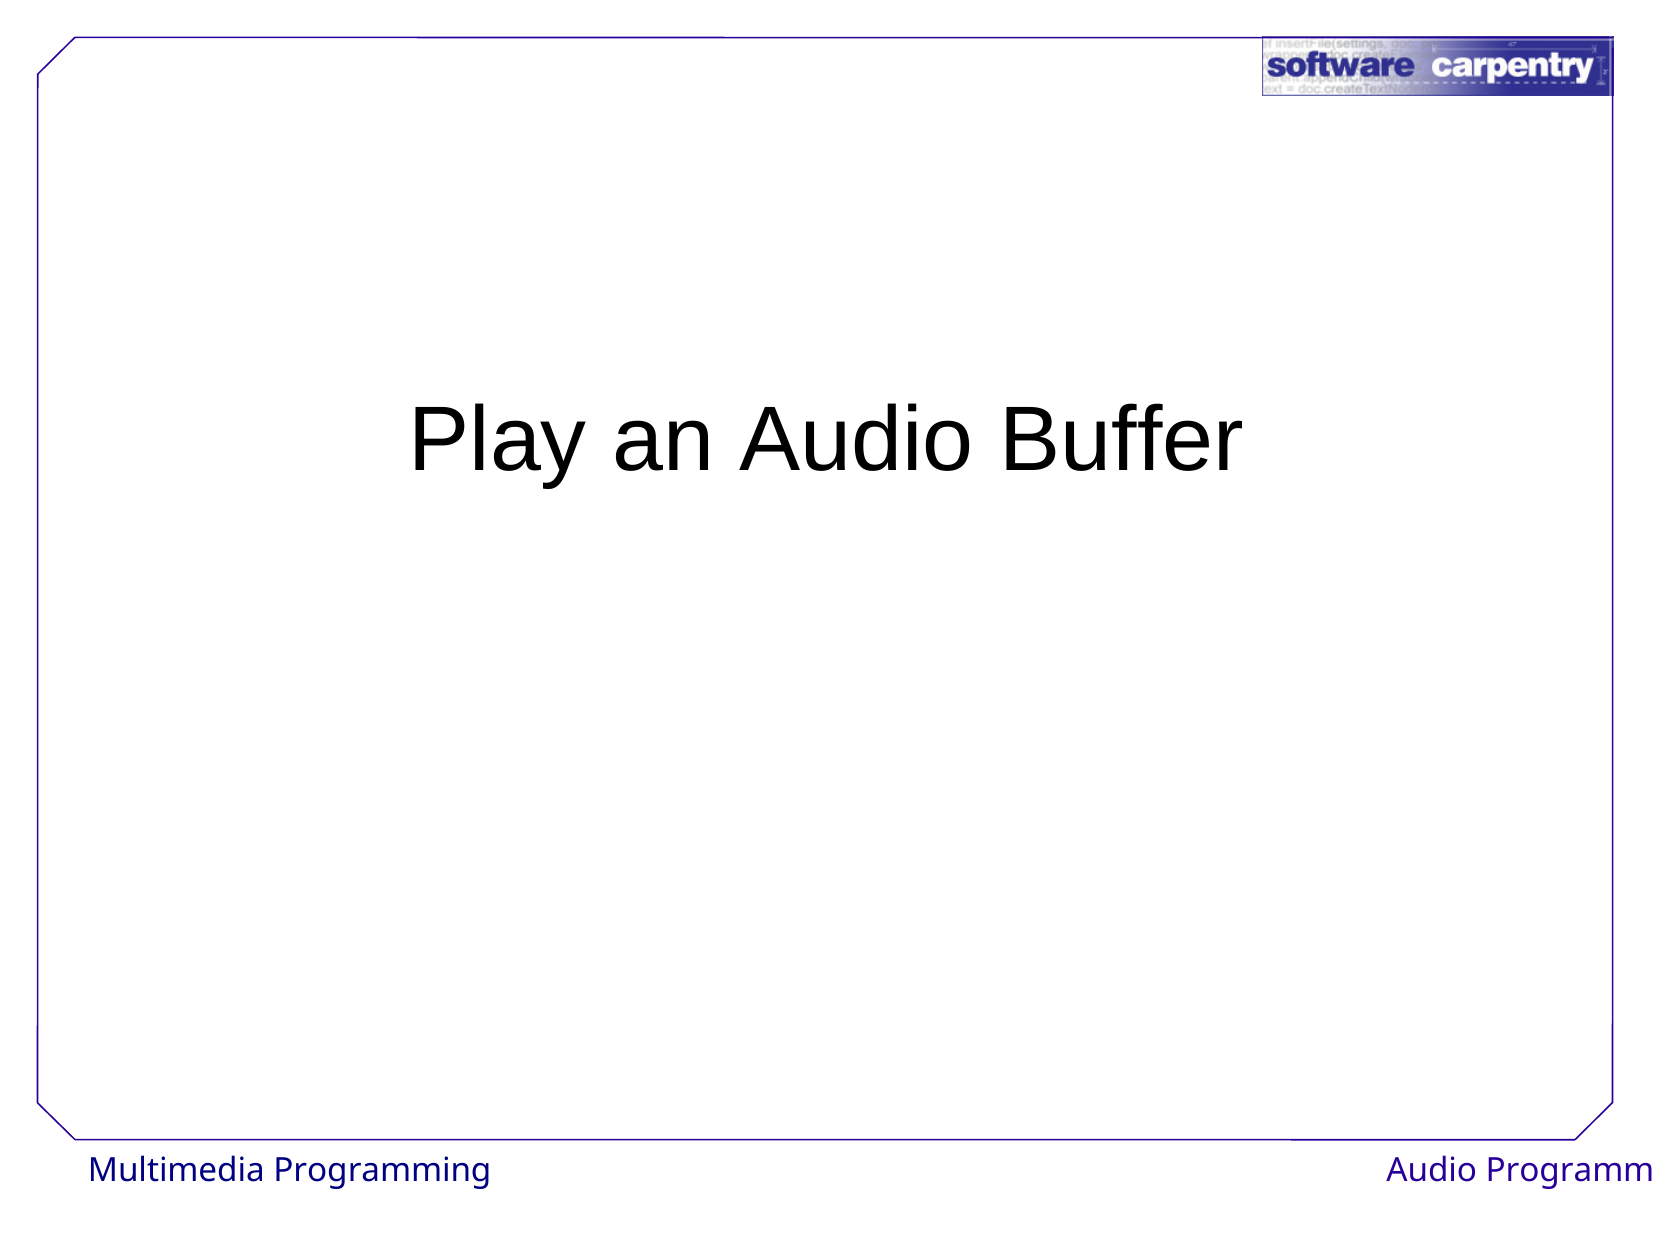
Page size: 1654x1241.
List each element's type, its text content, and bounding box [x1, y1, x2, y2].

picture [1262, 36, 1614, 96]
text_box Play an Audio Buffer [108, 381, 1546, 869]
